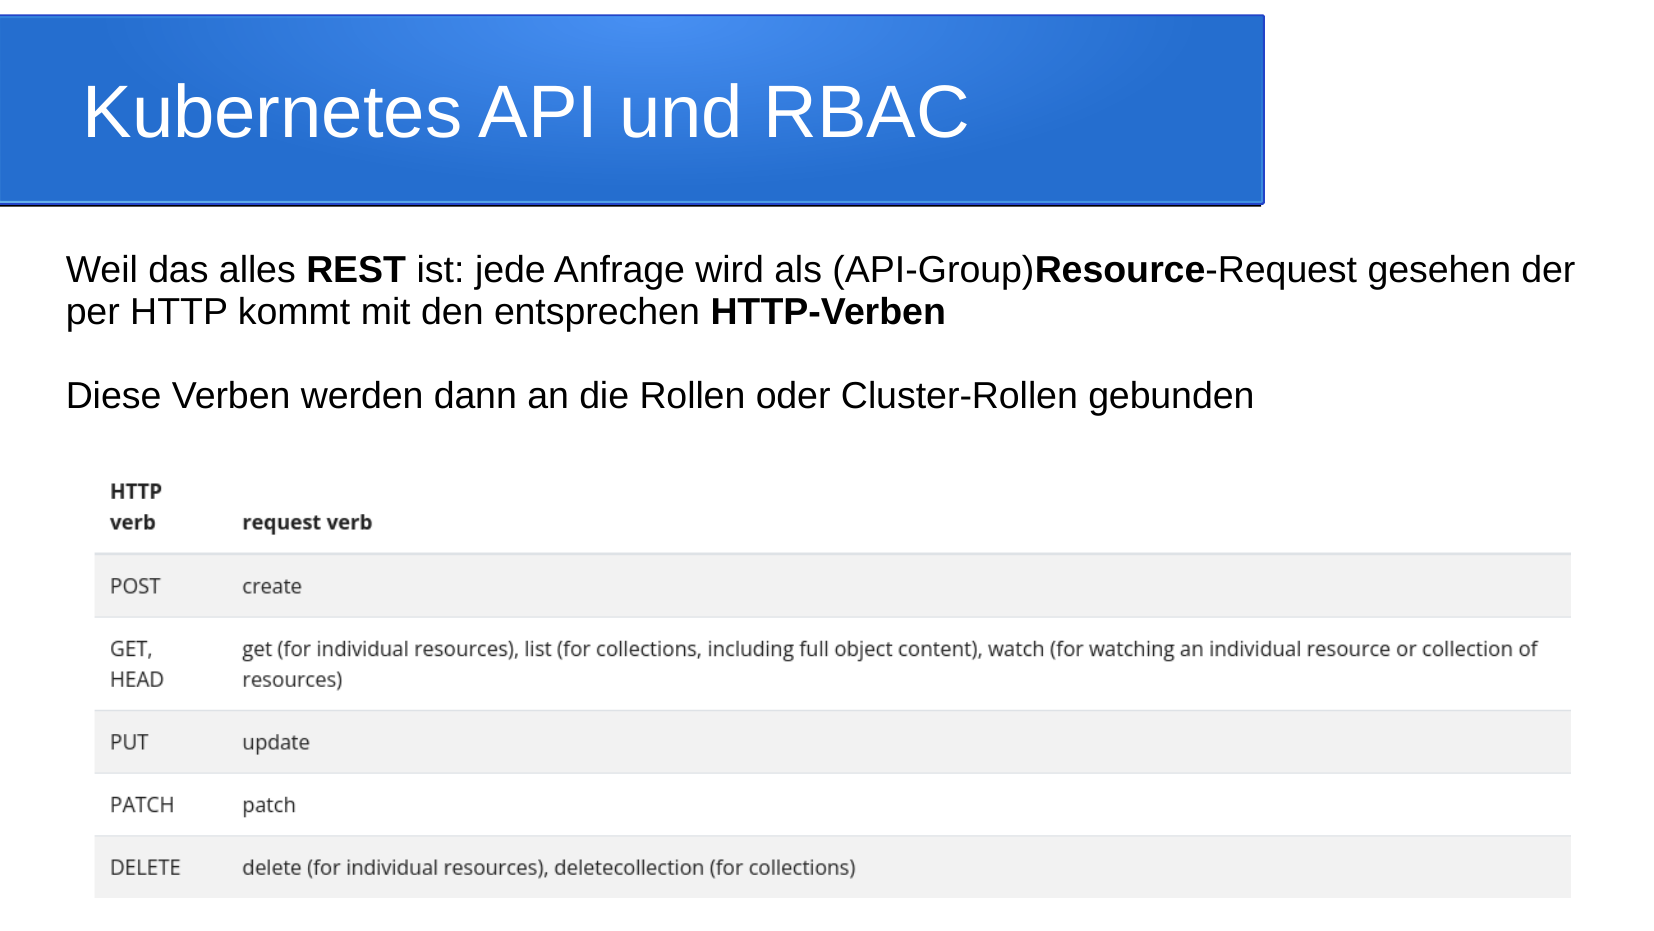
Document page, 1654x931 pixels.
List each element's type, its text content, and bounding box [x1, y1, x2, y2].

title Kubernetes API und RBAC [82, 35, 1235, 189]
picture [82, 467, 1571, 898]
text_box Weil das alles REST ist: jede Anfrage wird als (API-Group)Resource-Request gesehen der per HTTP kommt mit den entsprechen HTTP-Verben Diese Verben werden dann an die Rollen oder Cluster-Rollen gebunden [51, 241, 1595, 461]
